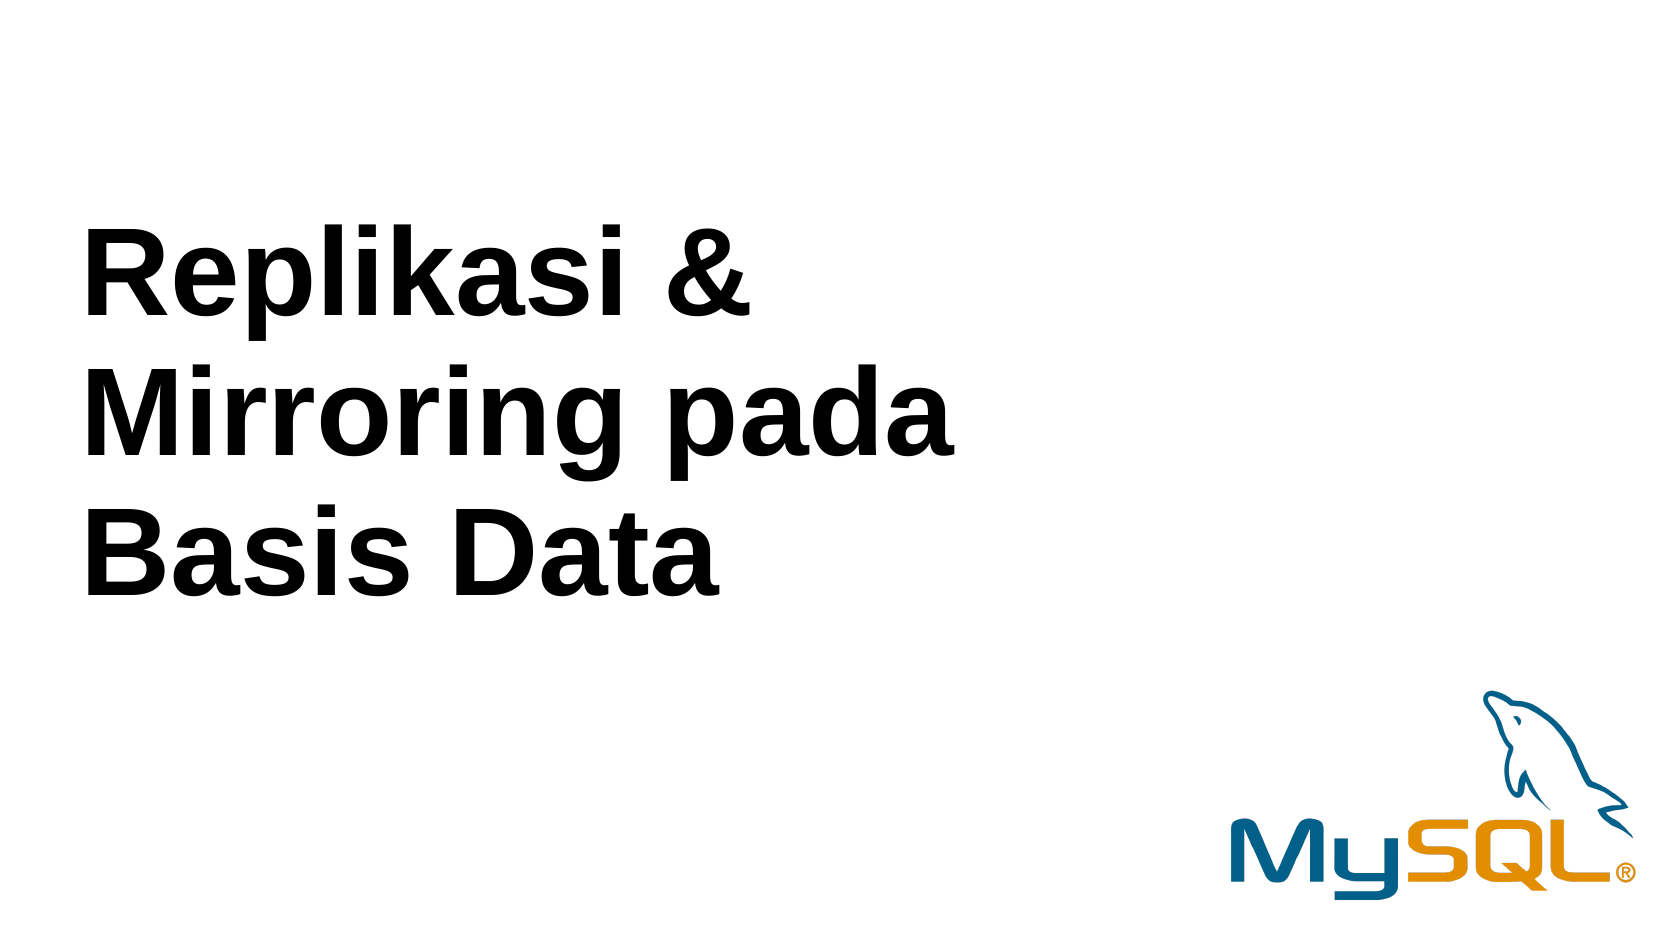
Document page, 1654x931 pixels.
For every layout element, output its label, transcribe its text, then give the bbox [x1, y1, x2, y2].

text_box Replikasi & Mirroring pada Basis Data [65, 195, 1006, 630]
picture [1230, 690, 1636, 901]
